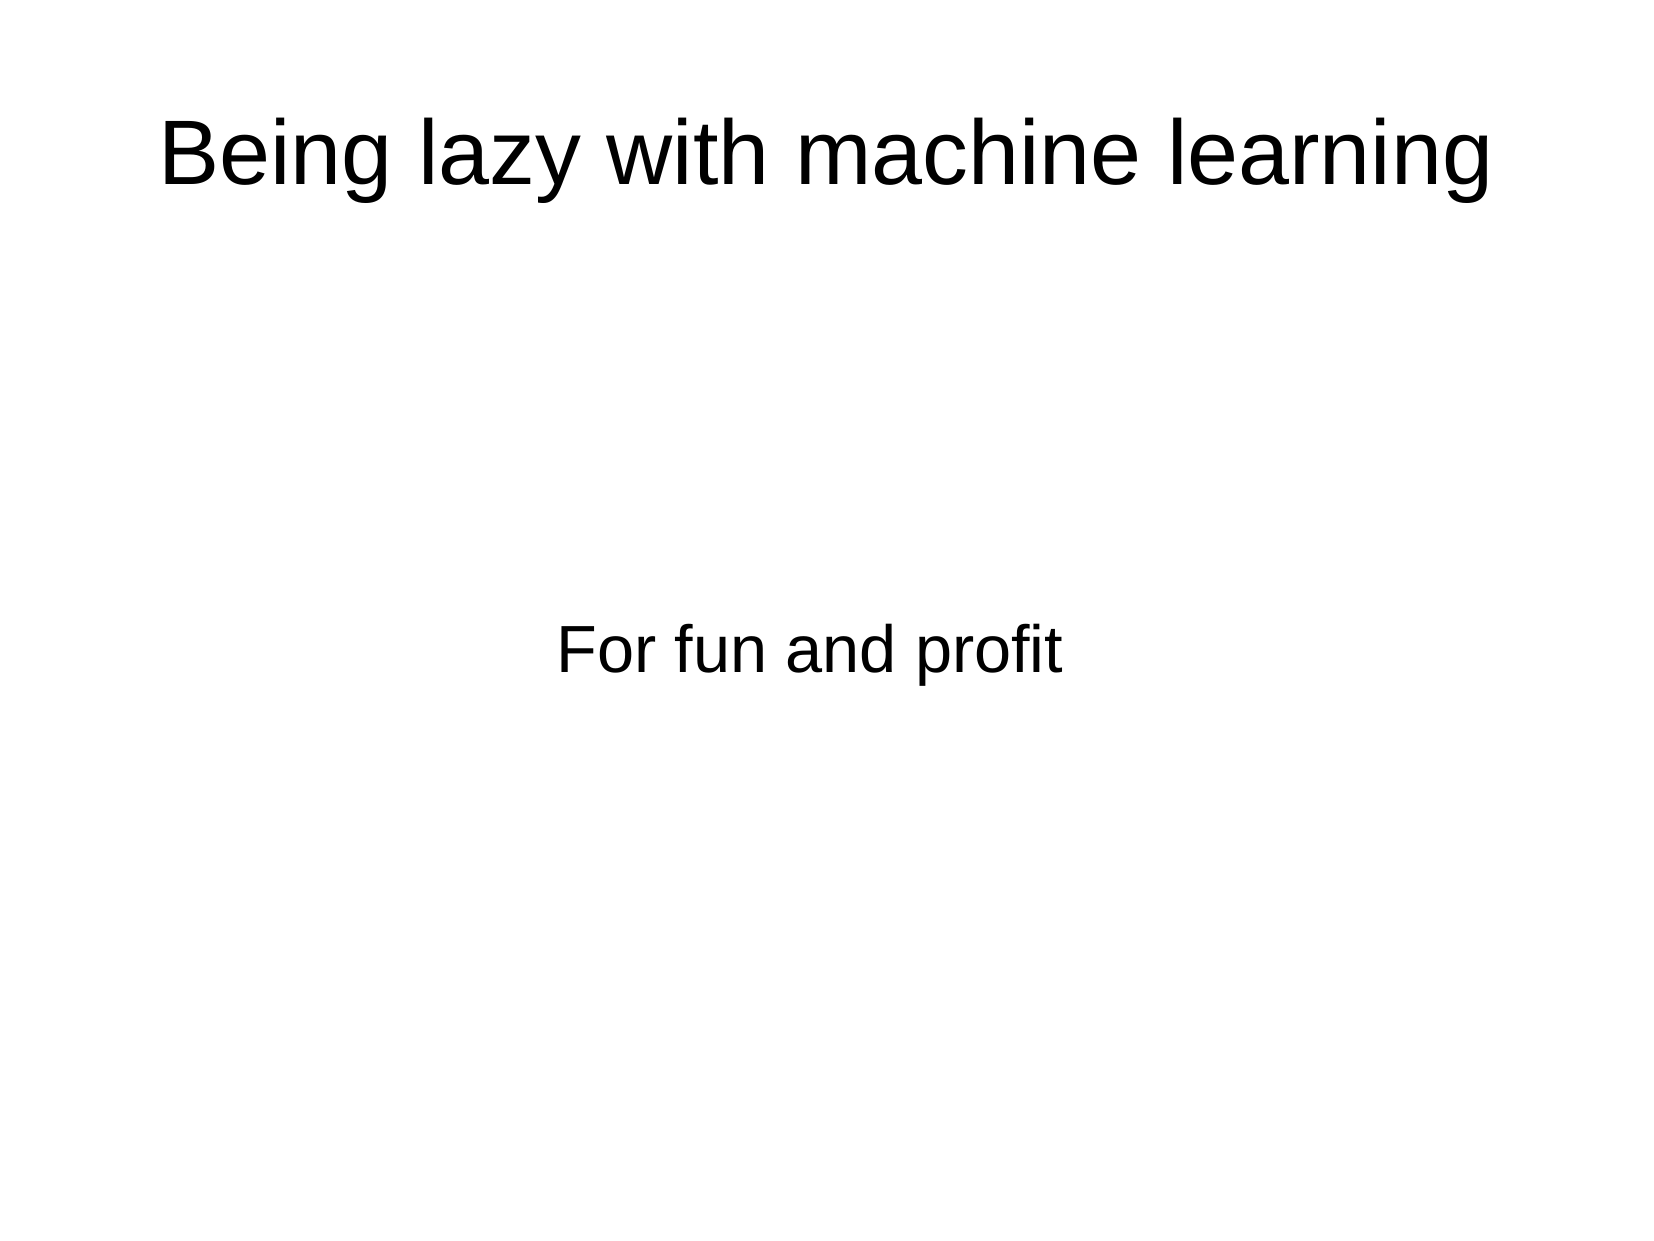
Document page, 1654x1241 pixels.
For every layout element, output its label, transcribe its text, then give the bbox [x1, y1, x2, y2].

title Being lazy with machine learning [82, 49, 1571, 257]
subtitle For fun and profit [82, 290, 1538, 1010]
